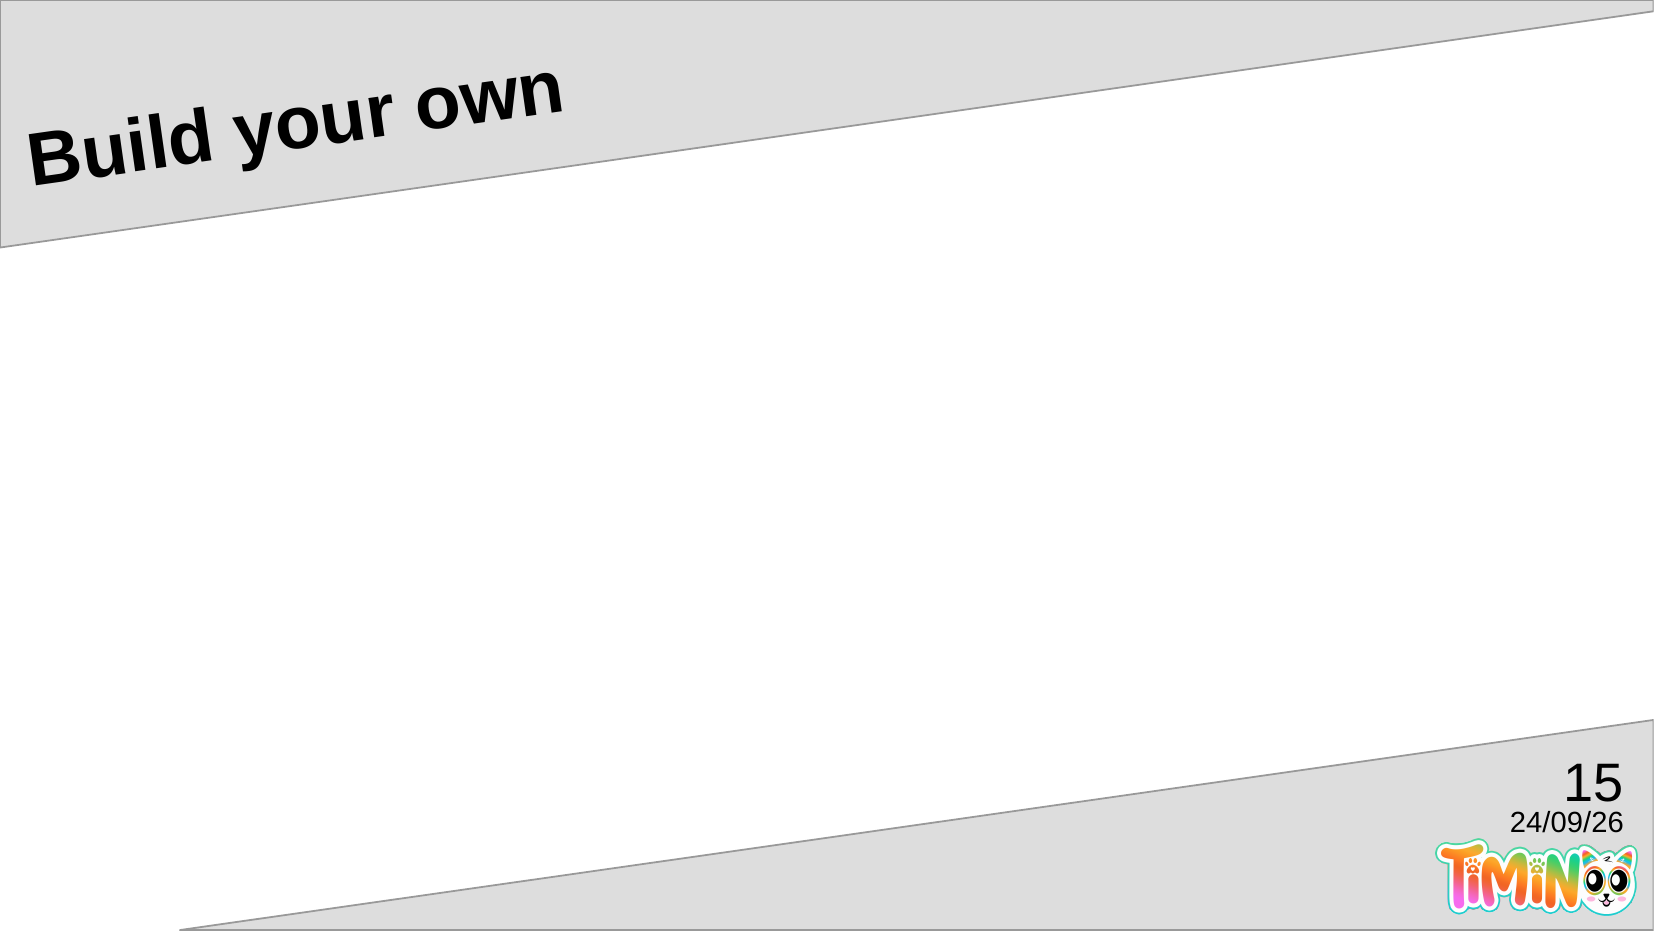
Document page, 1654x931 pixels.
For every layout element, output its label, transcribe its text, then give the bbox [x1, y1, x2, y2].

picture [1435, 838, 1638, 916]
title Build your own [16, 0, 1501, 239]
